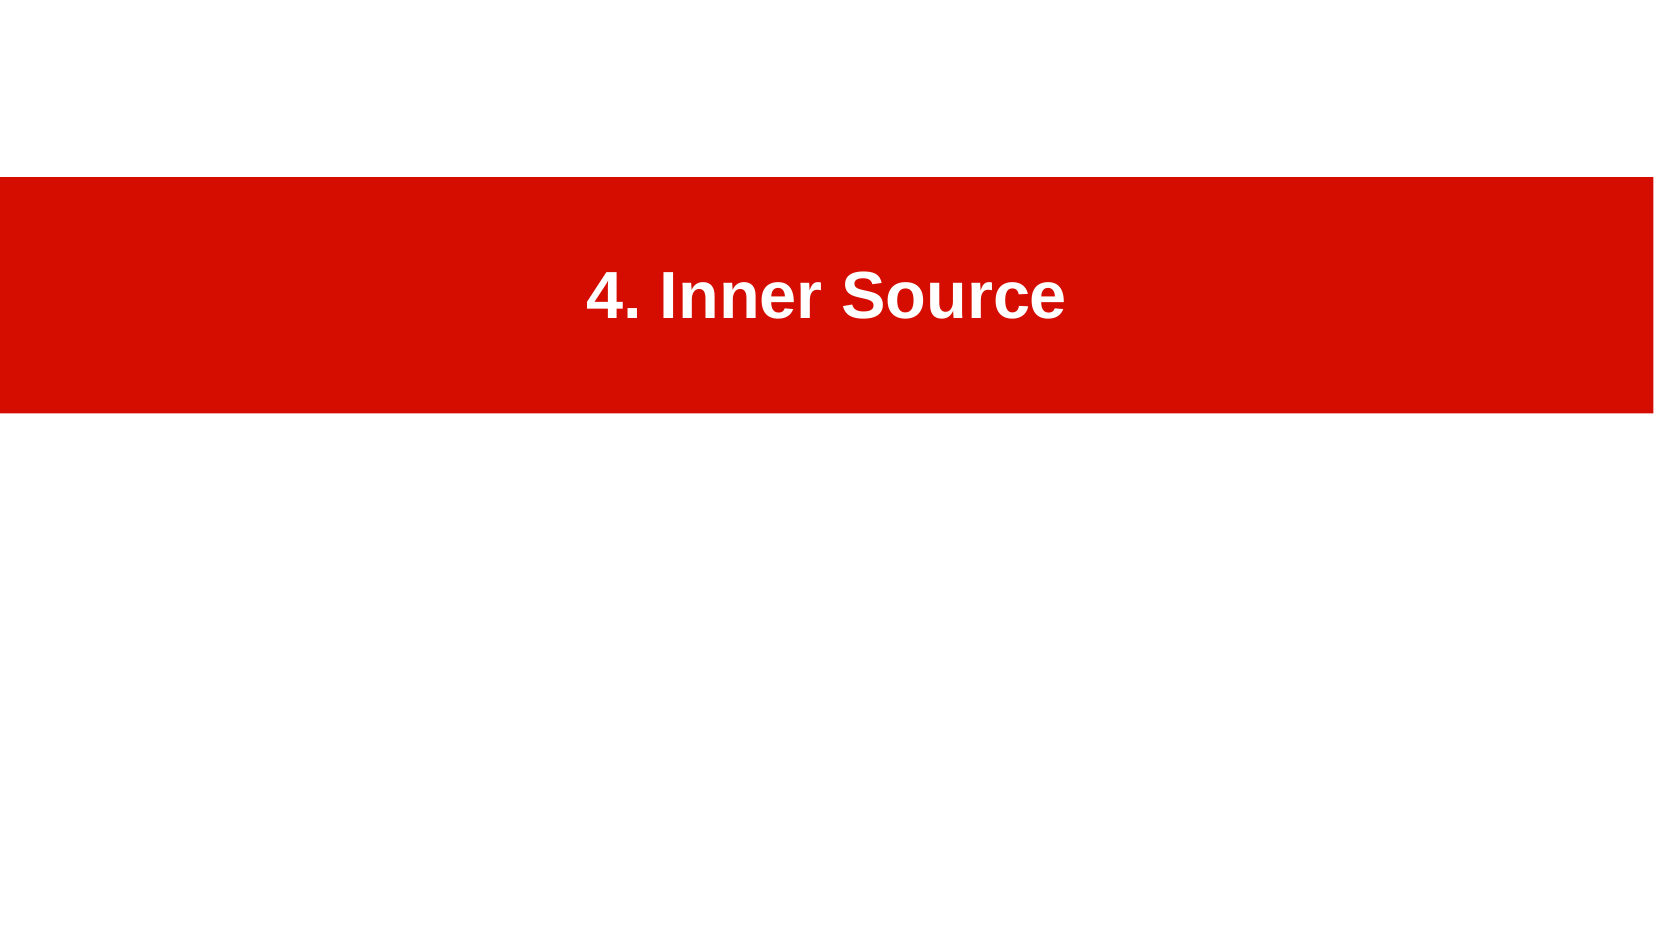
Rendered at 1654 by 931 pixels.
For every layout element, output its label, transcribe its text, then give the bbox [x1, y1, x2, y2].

title 4. Inner Source [0, 177, 1654, 414]
